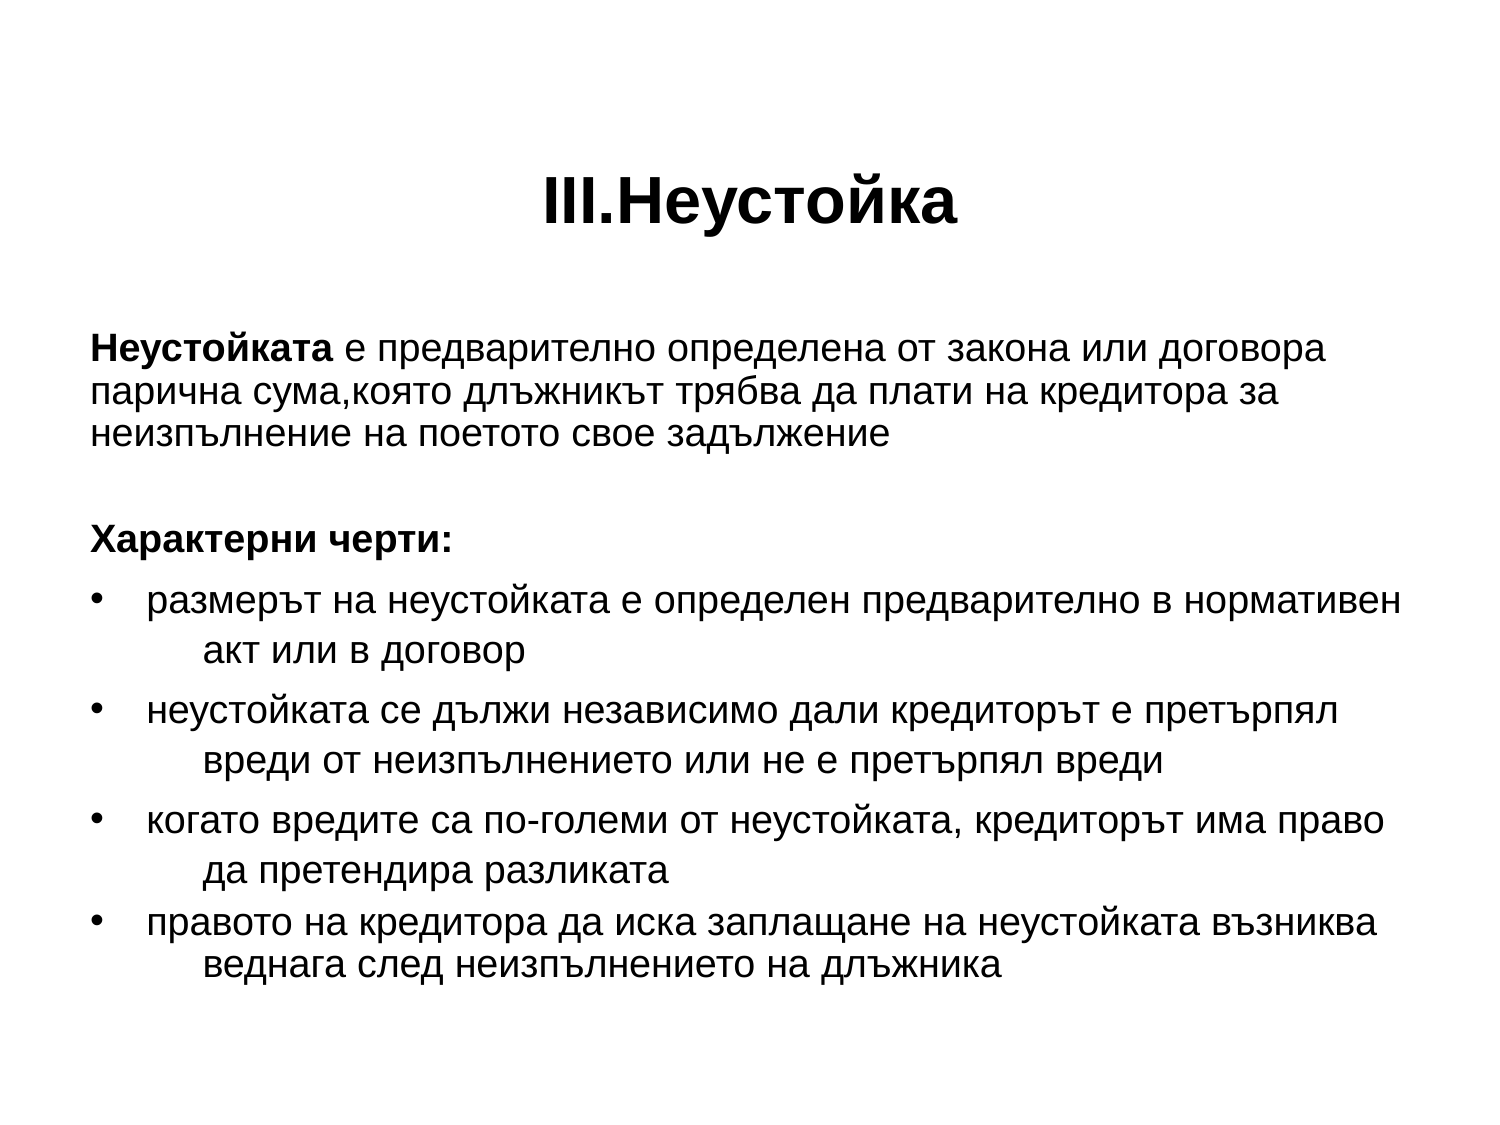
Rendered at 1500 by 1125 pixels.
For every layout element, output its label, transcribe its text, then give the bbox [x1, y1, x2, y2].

list Неустойката е предварително определена от закона или договора парична сума,която длъжникът трябва да плати на кредитора за неизпълнение на поетото свое задължение Характерни черти: размерът на неустойката е определен предварително в нормативен акт или в договор неустойката се дължи независимо дали кредиторът е претърпял вреди от неизпълнението или не е претърпял вреди когато вредите са по-големи от неустойката, кредиторът има право да претендира разликата правото на кредитора да иска заплащане на неустойката възниква веднага след неизпълнението на длъжника [75, 262, 1426, 1005]
title III.Нeустойка [75, 45, 1426, 233]
